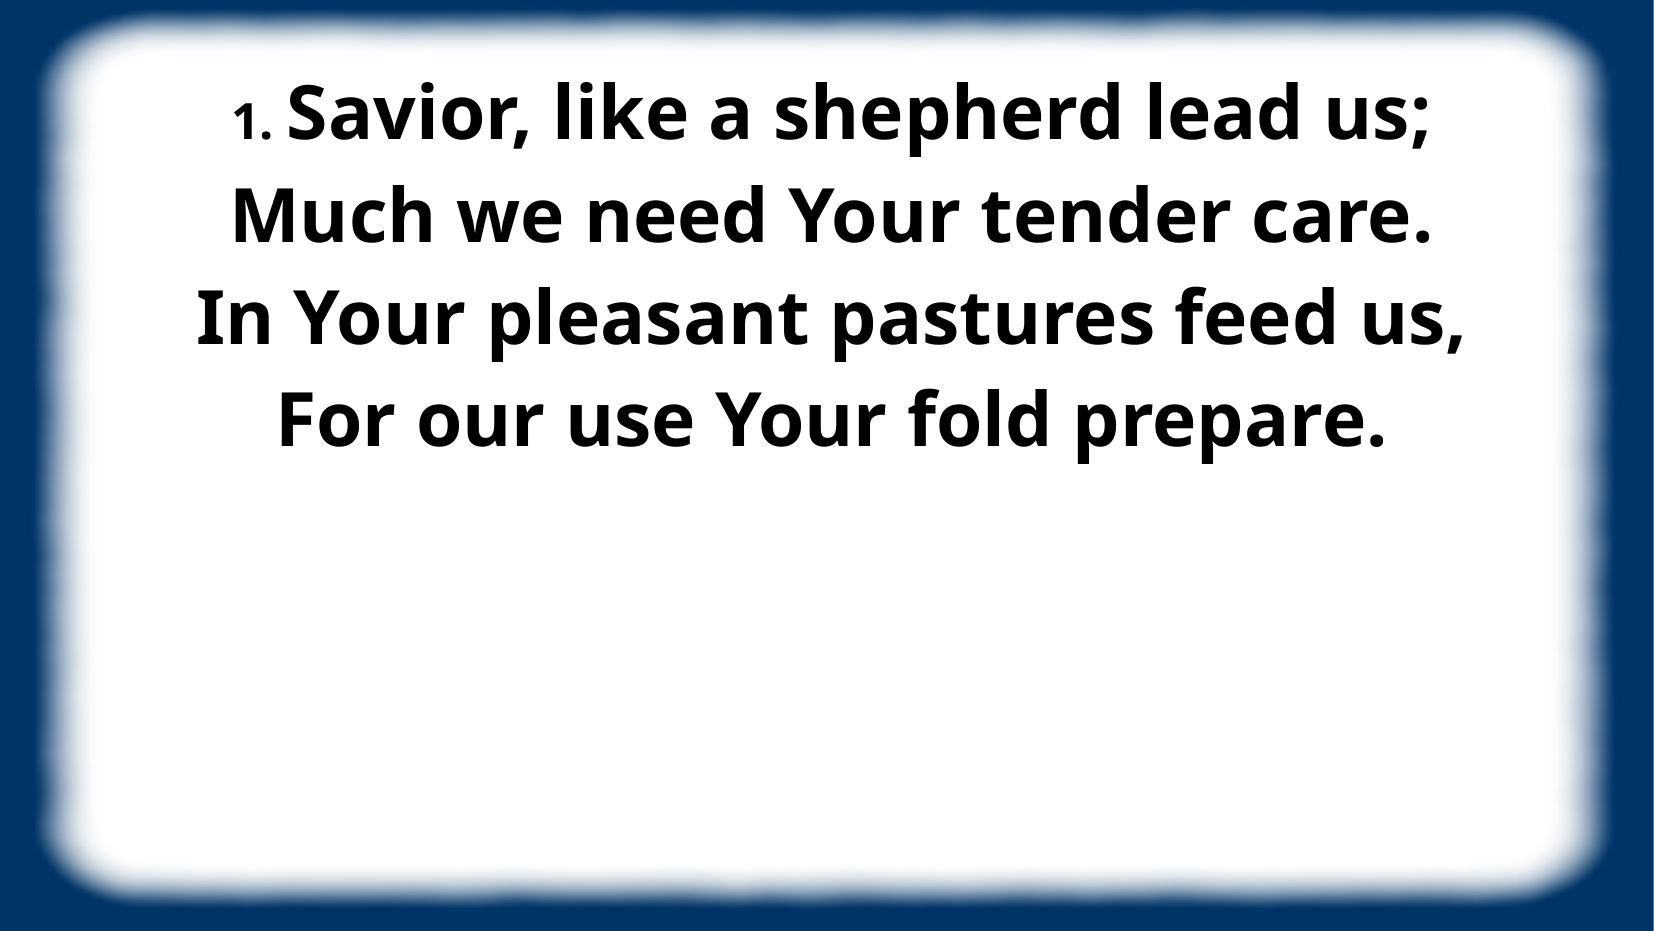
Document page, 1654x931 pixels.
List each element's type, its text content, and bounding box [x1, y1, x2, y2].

picture [0, 0, 1654, 931]
text_box 1. Savior, like a shepherd lead us; Much we need Your tender care. In Your pleasant pastures feed us, For our use Your fold prepare. [130, 52, 1533, 467]
